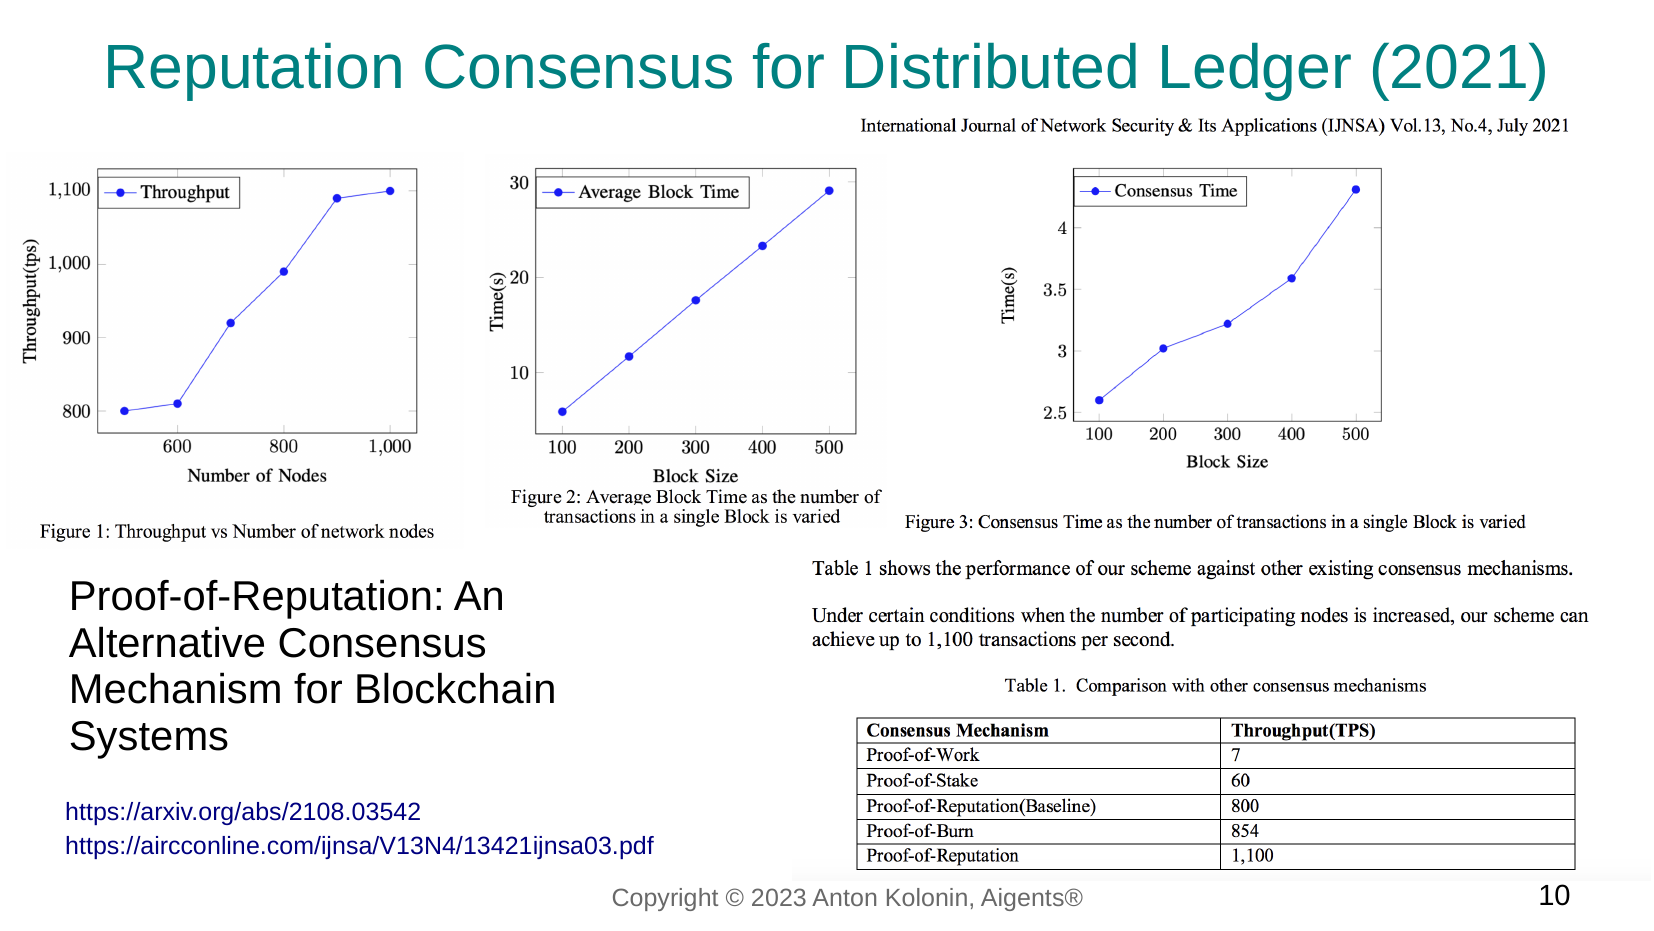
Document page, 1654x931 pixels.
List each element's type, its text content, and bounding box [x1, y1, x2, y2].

picture [6, 152, 464, 549]
text_box Reputation Consensus for Distributed Ledger (2021) [0, 0, 1630, 135]
picture [485, 107, 1651, 881]
text_box https://arxiv.org/abs/2108.03542 https://aircconline.com/ijnsa/V13N4/13421ijnsa03.pdf [50, 790, 820, 878]
text_box Proof-of-Reputation: An Alternative Consensus Mechanism for Blockchain Systems [54, 565, 678, 800]
